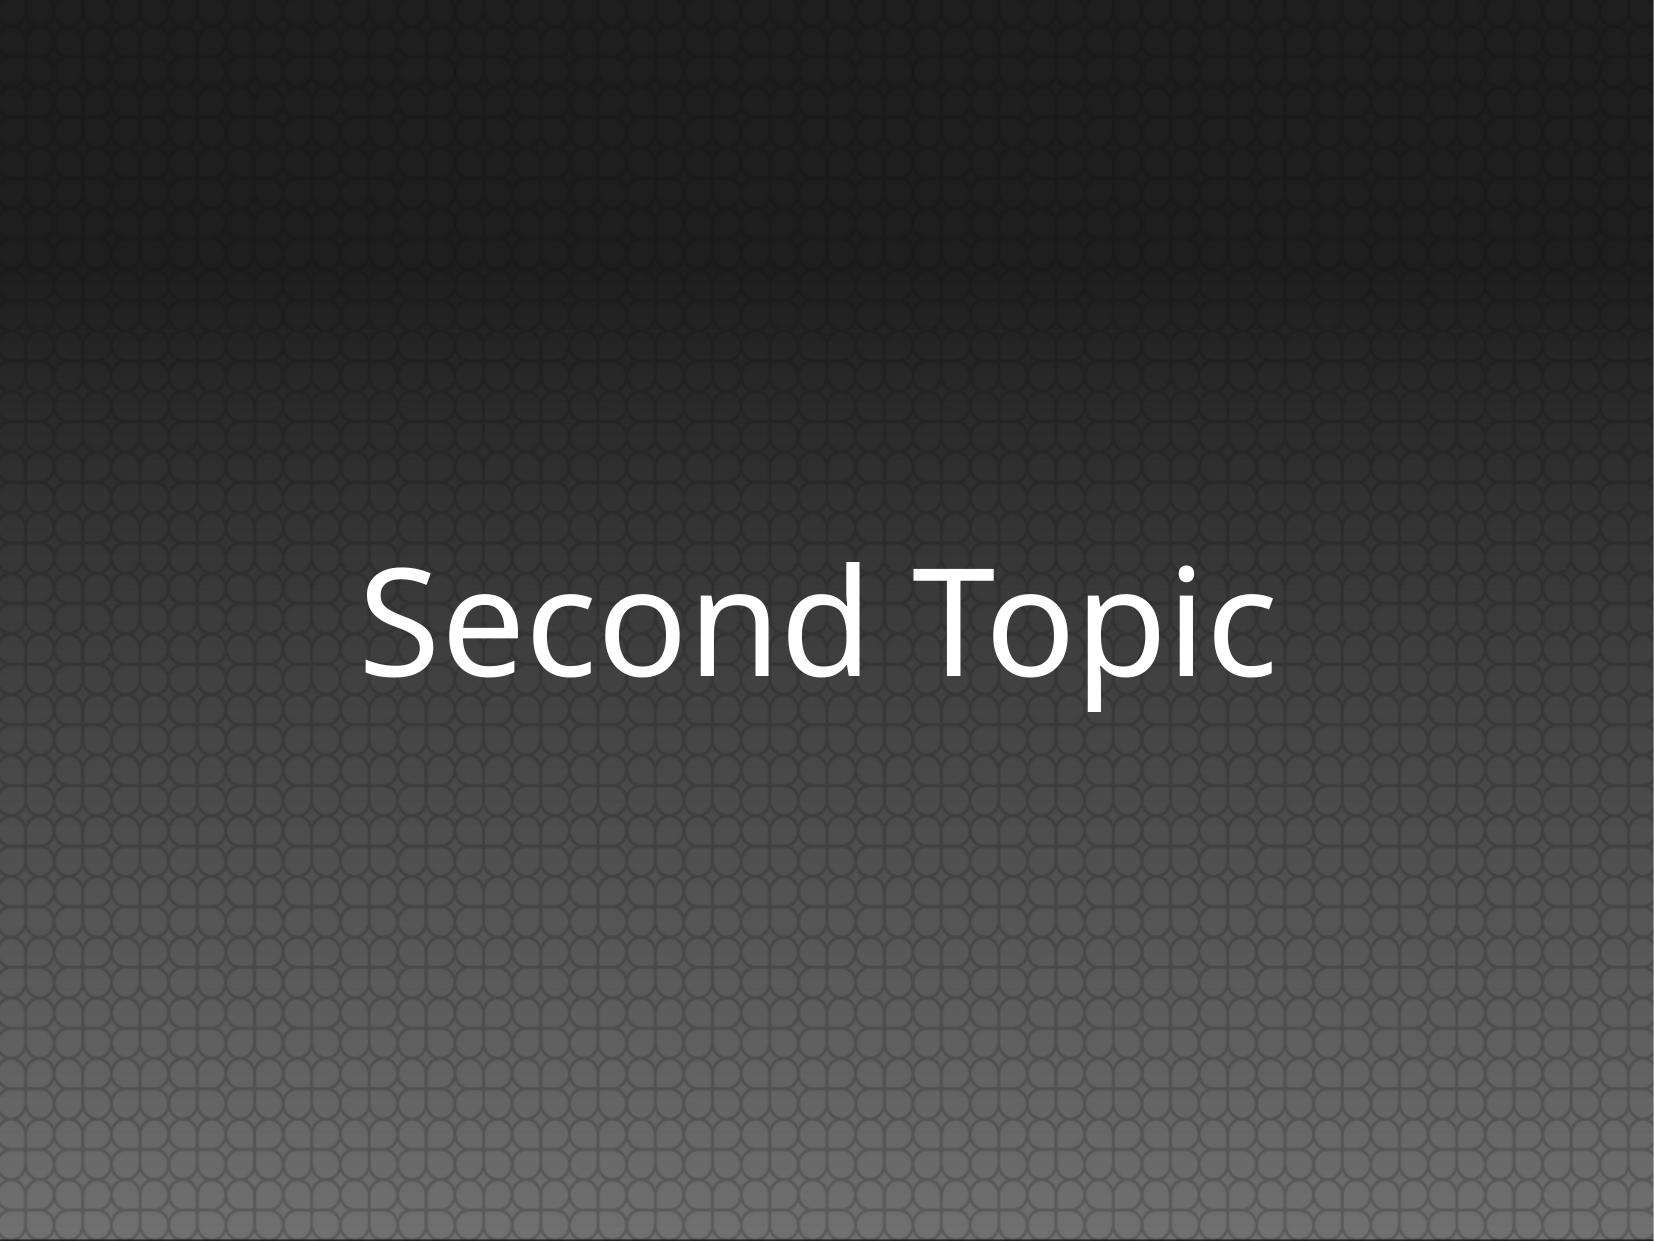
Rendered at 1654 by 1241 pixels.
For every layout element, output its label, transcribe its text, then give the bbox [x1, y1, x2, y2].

title Second Topic [75, 525, 1564, 713]
picture [0, 0, 1654, 1241]
